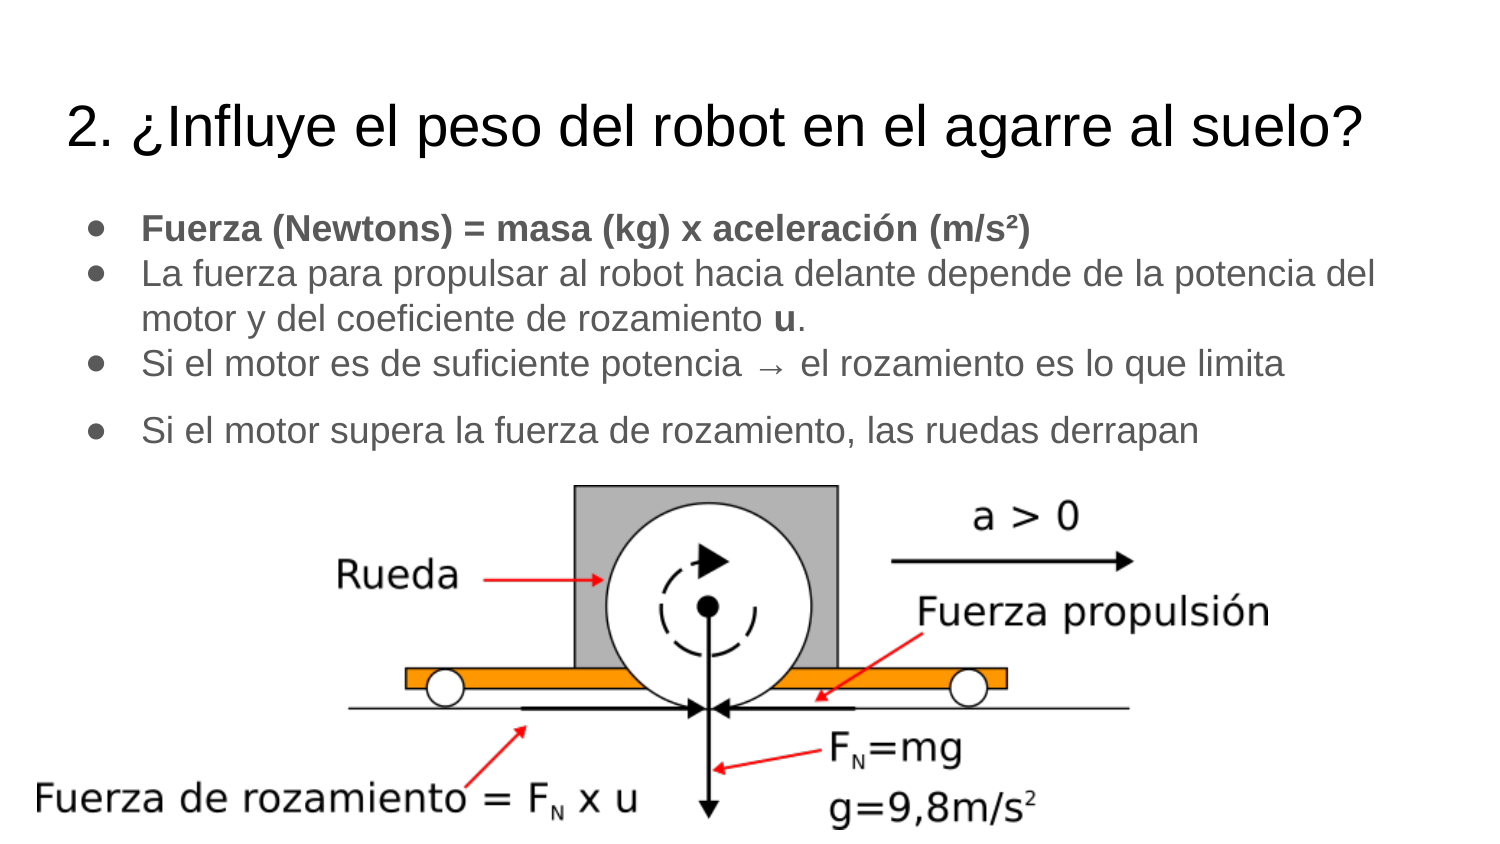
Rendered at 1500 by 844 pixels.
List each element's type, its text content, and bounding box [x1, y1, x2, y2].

picture [37, 485, 1268, 830]
list Fuerza (Newtons) = masa (kg) x aceleración (m/s²) La fuerza para propulsar al robot hacia delante depende de la potencia del motor y del coeficiente de rozamiento u. Si el motor es de suficiente potencia → el rozamiento es lo que limita Si el motor supera la fuerza de rozamiento, las ruedas derrapan [51, 189, 1449, 750]
title 2. ¿Influye el peso del robot en el agarre al suelo? [51, 72, 1449, 167]
